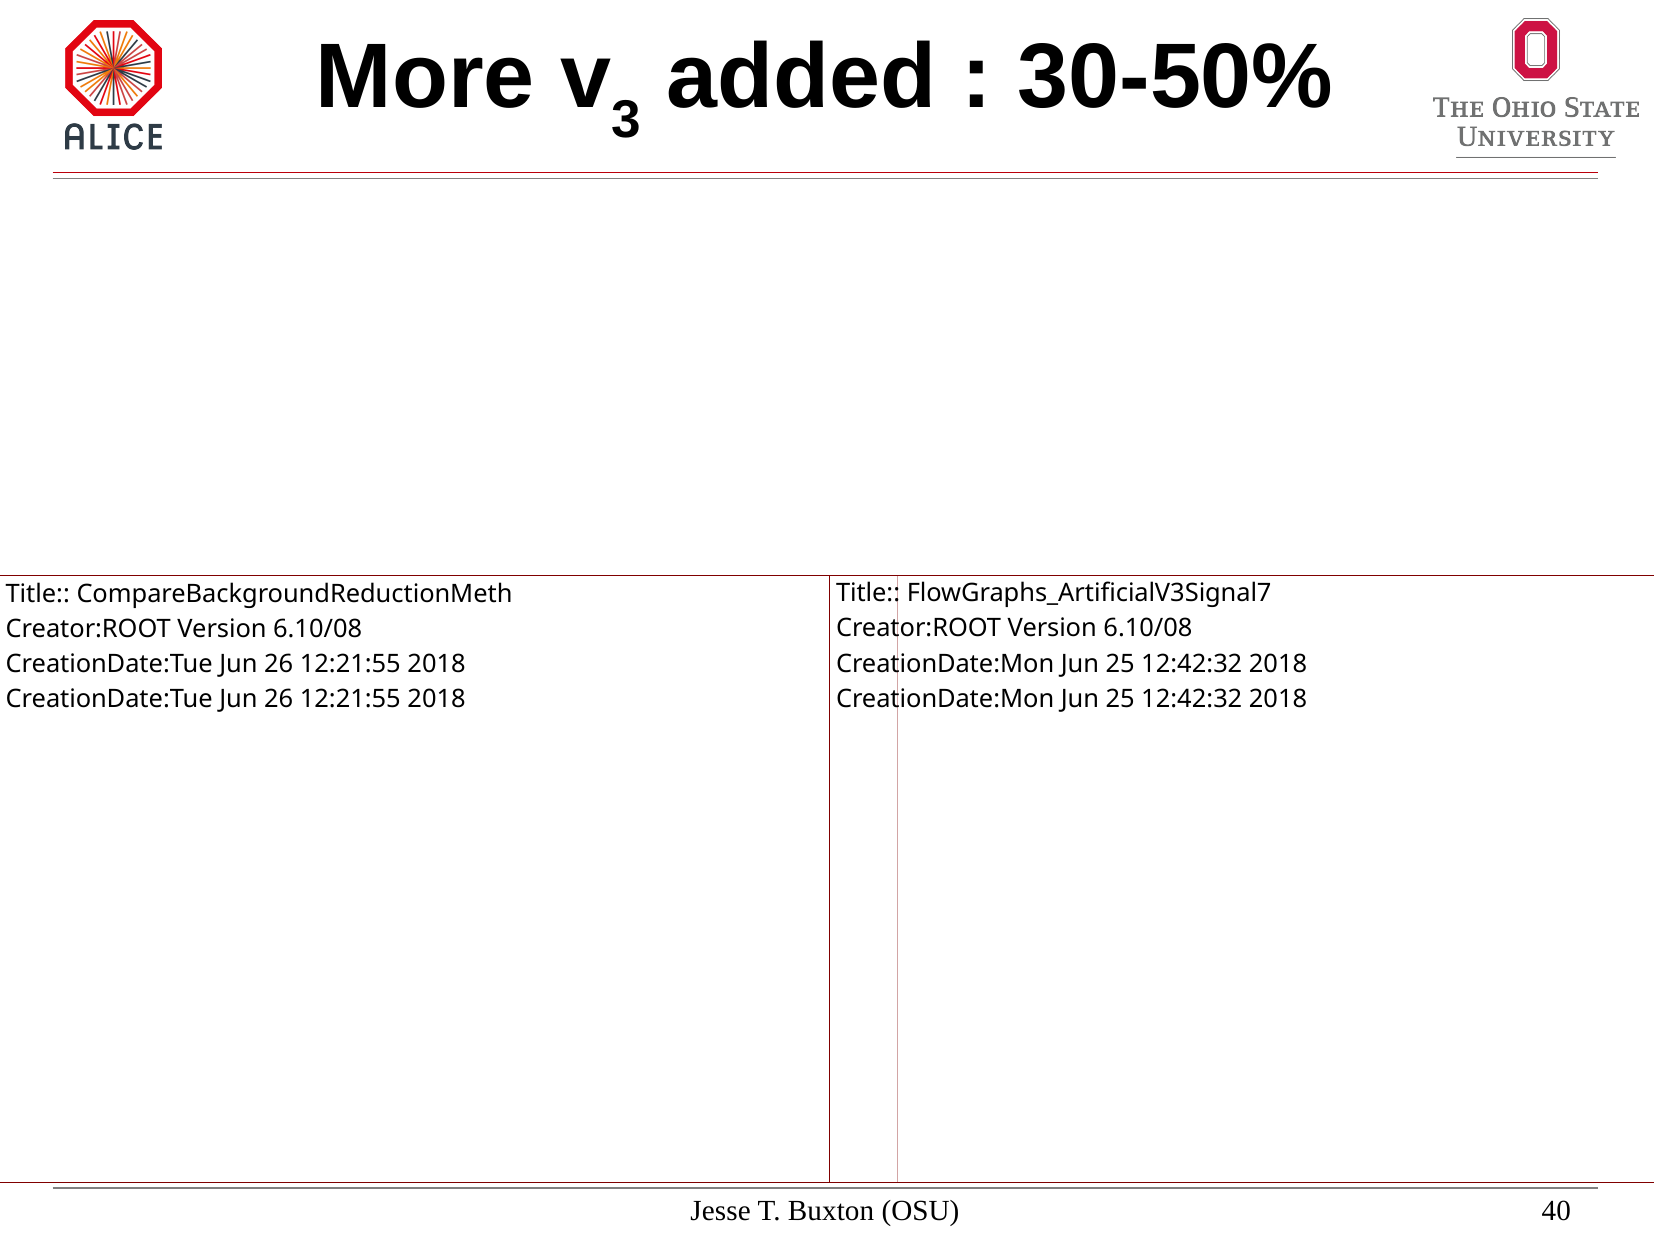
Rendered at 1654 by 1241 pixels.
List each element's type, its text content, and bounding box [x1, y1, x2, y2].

picture [65, 20, 137, 150]
picture [0, 573, 1654, 1183]
picture [1513, 5, 1642, 171]
title More v3 added : 30-50% [137, 1, 1513, 172]
